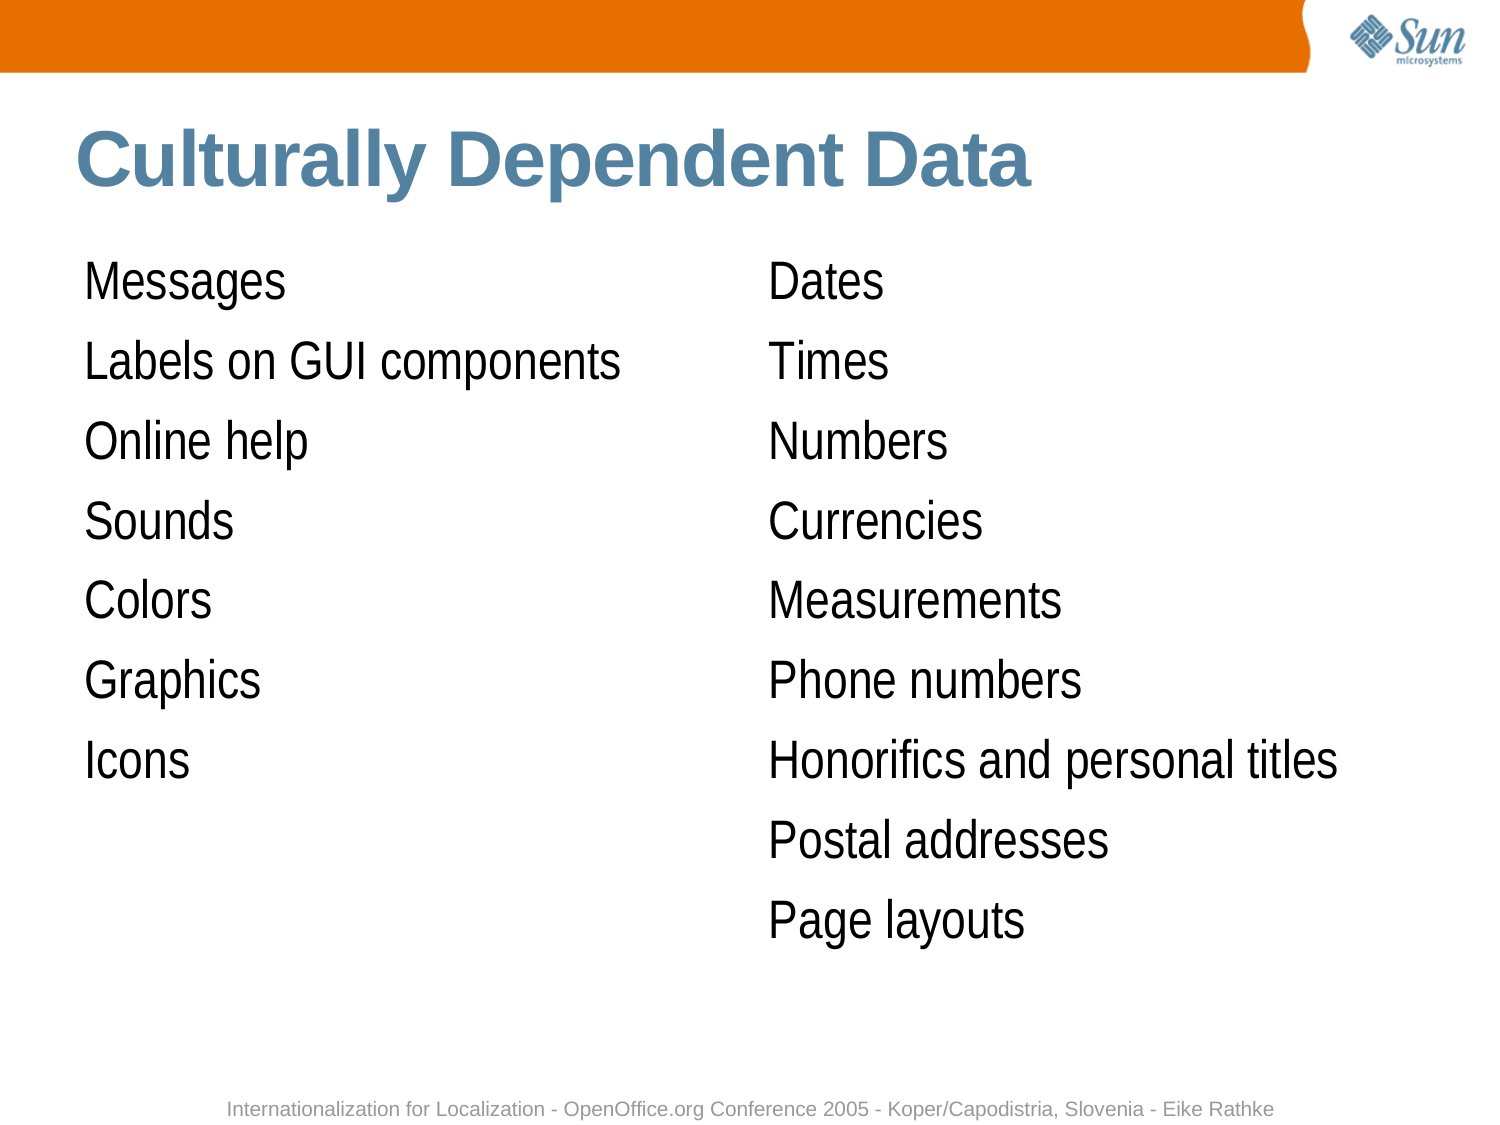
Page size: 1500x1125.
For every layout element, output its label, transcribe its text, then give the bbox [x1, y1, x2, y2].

title Culturally Dependent Data [75, 122, 1438, 228]
list Messages Labels on GUI components Online help Sounds Colors Graphics Icons [64, 257, 717, 1017]
list Dates Times Numbers Currencies Measurements Phone numbers Honorifics and personal titles Postal addresses Page layouts [749, 257, 1402, 953]
picture [0, 0, 1500, 75]
